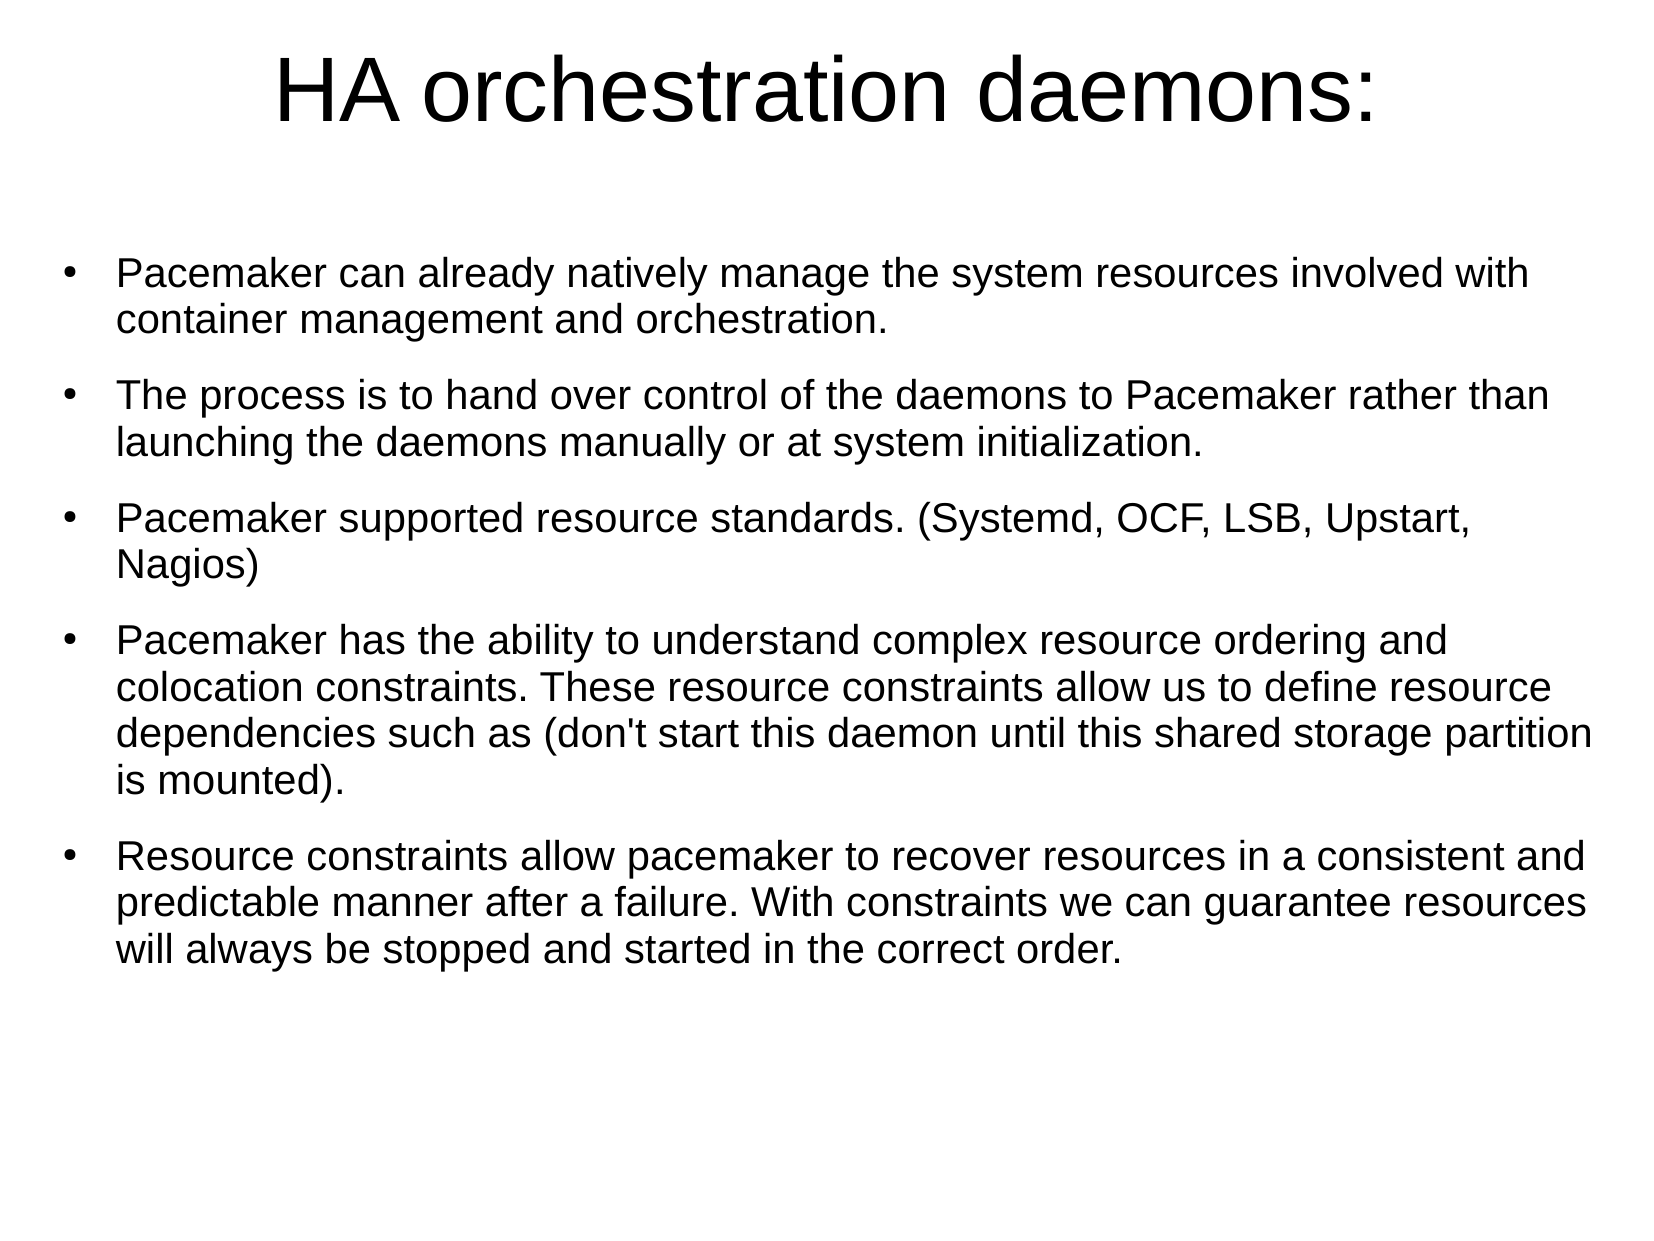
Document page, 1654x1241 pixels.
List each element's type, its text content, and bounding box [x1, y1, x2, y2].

title HA orchestration daemons: [82, 13, 1571, 166]
list Pacemaker can already natively manage the system resources involved with container management and orchestration. The process is to hand over control of the daemons to Pacemaker rather than launching the daemons manually or at system initialization. Pacemaker supported resource standards. (Systemd, OCF, LSB, Upstart, Nagios) Pacemaker has the ability to understand complex resource ordering and colocation constraints. These resource constraints allow us to define resource dependencies such as (don't start this daemon until this shared storage partition is mounted). Resource constraints allow pacemaker to recover resources in a consistent and predictable manner after a failure. With constraints we can guarantee resources will always be stopped and started in the correct order. [45, 249, 1621, 1241]
